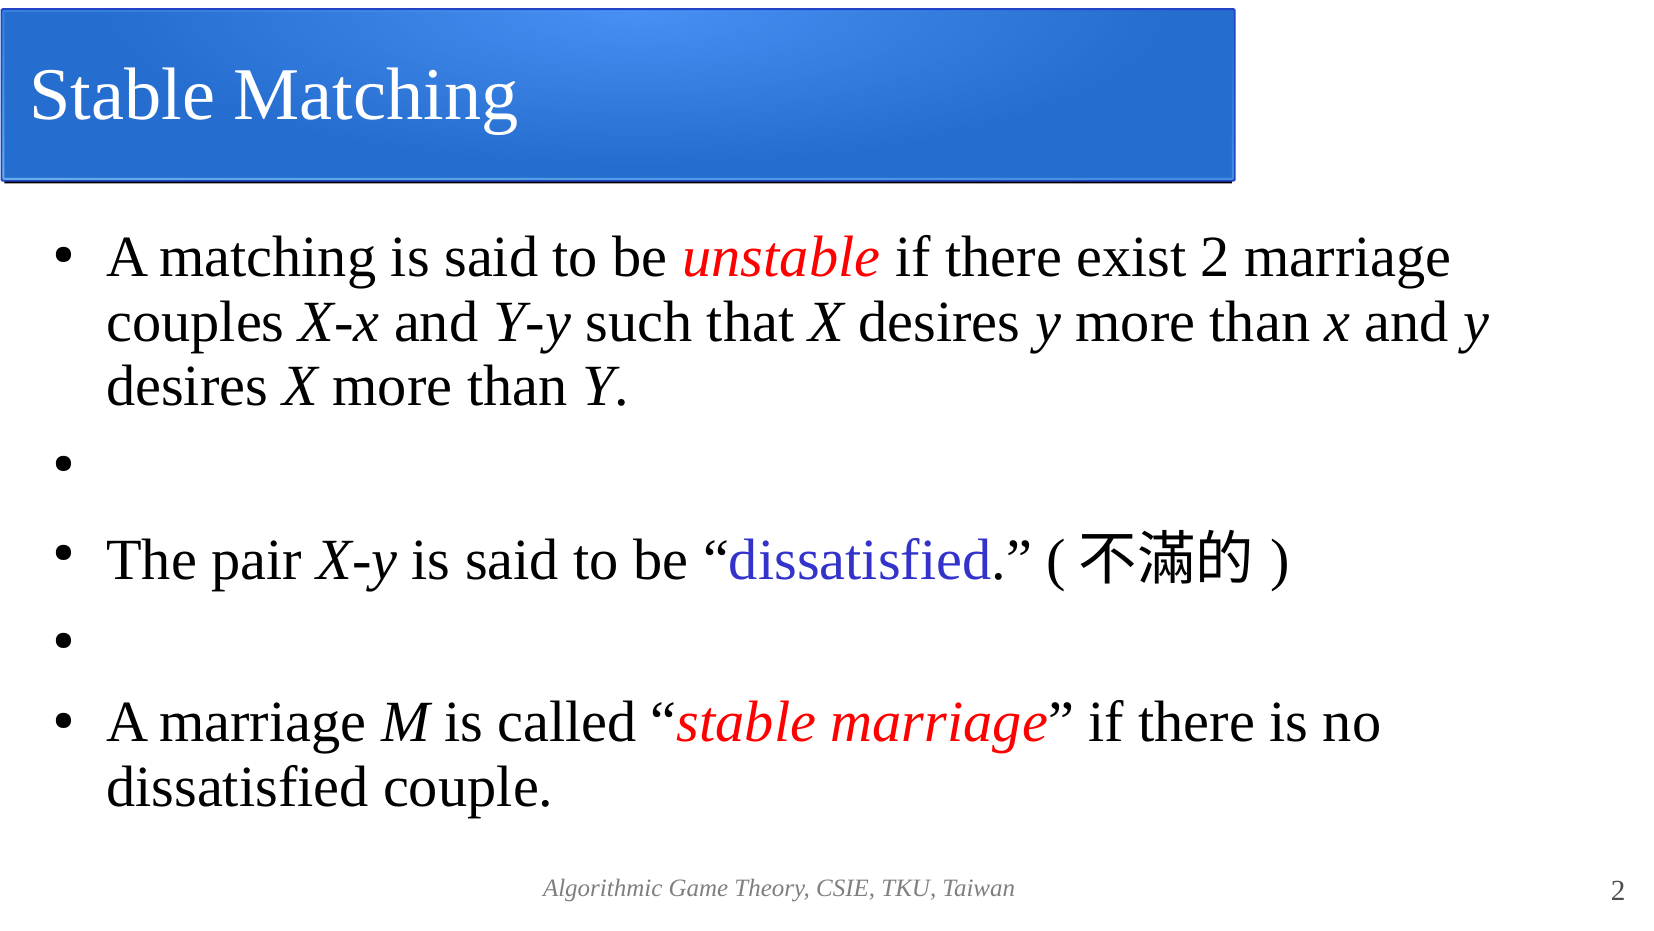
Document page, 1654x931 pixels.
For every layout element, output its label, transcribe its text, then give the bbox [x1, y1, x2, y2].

list A matching is said to be unstable if there exist 2 marriage couples X-x and Y-y such that X desires y more than x and y desires X more than Y. The pair X-y is said to be “dissatisfied.” (不滿的) A marriage M is called “stable marriage” if there is no dissatisfied couple. [35, 224, 1524, 851]
title Stable Matching [29, 17, 1138, 172]
